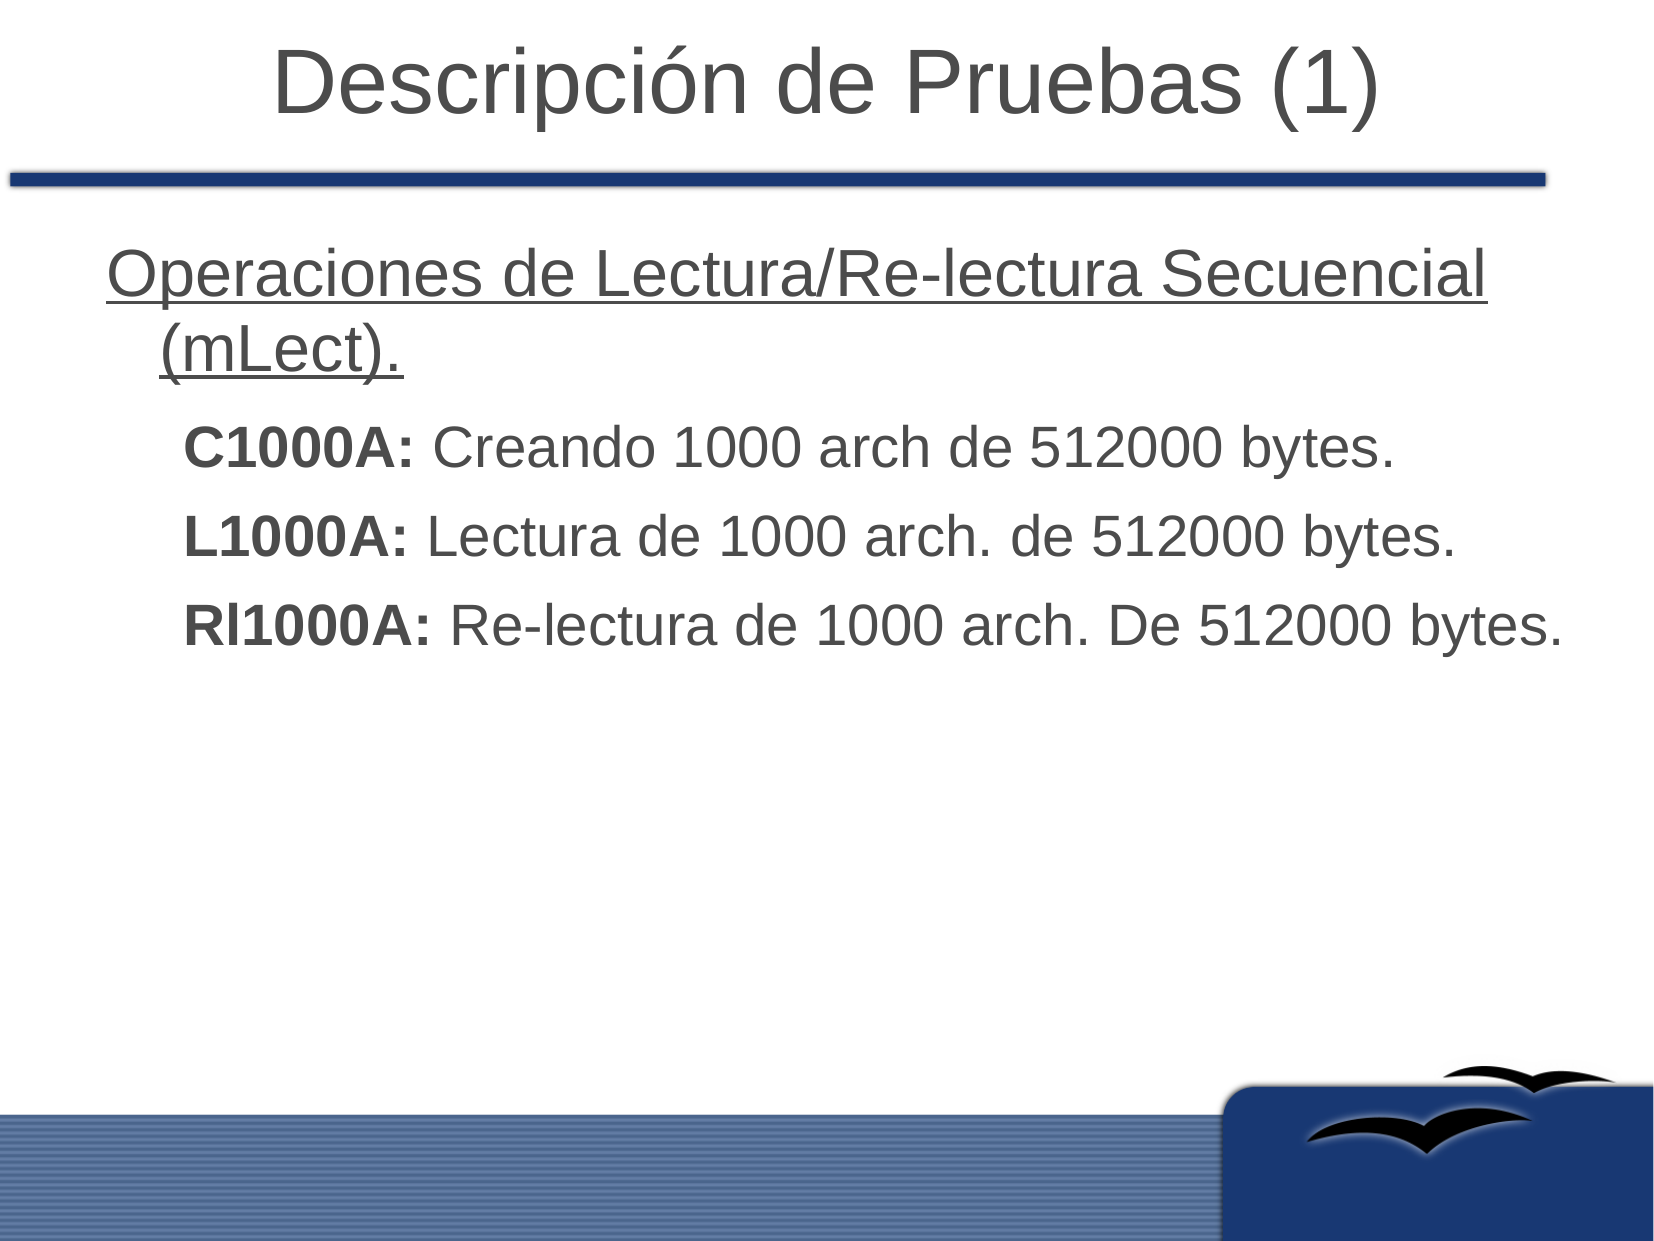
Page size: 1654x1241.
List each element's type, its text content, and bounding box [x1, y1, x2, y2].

list Operaciones de Lectura/Re-lectura Secuencial (mLect). C1000A: Creando 1000 arch de 512000 bytes. L1000A: Lectura de 1000 arch. de 512000 bytes. Rl1000A: Re-lectura de 1000 arch. De 512000 bytes. [88, 236, 1625, 1019]
picture [0, 0, 1654, 1241]
title Descripción de Pruebas (1) [121, 0, 1534, 164]
